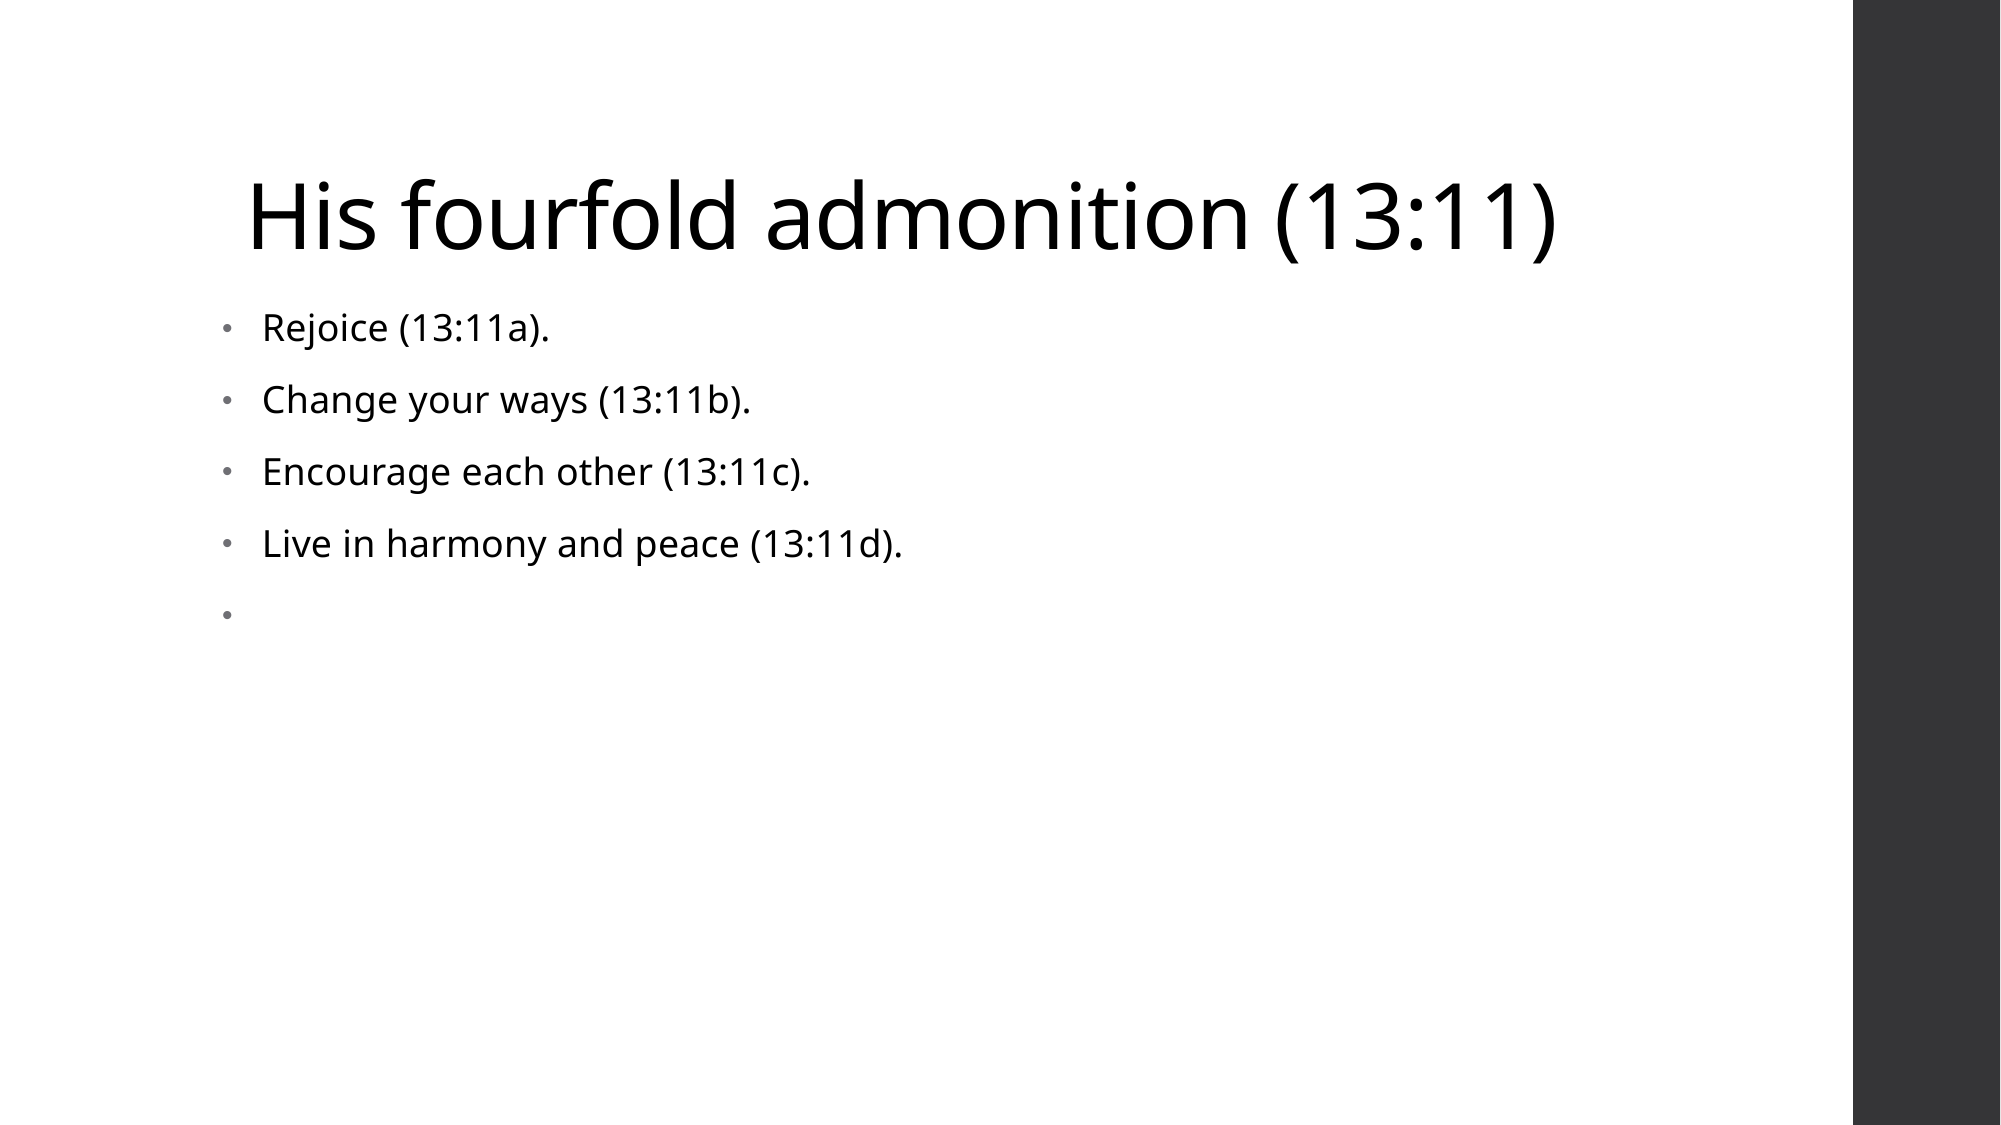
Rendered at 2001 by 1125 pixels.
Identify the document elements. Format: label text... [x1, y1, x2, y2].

title His fourfold admonition (13:11) [206, 60, 1797, 278]
list Rejoice (13:11a). Change your ways (13:11b). Encourage each other (13:11c). Live in harmony and peace (13:11d). [206, 299, 1617, 1014]
